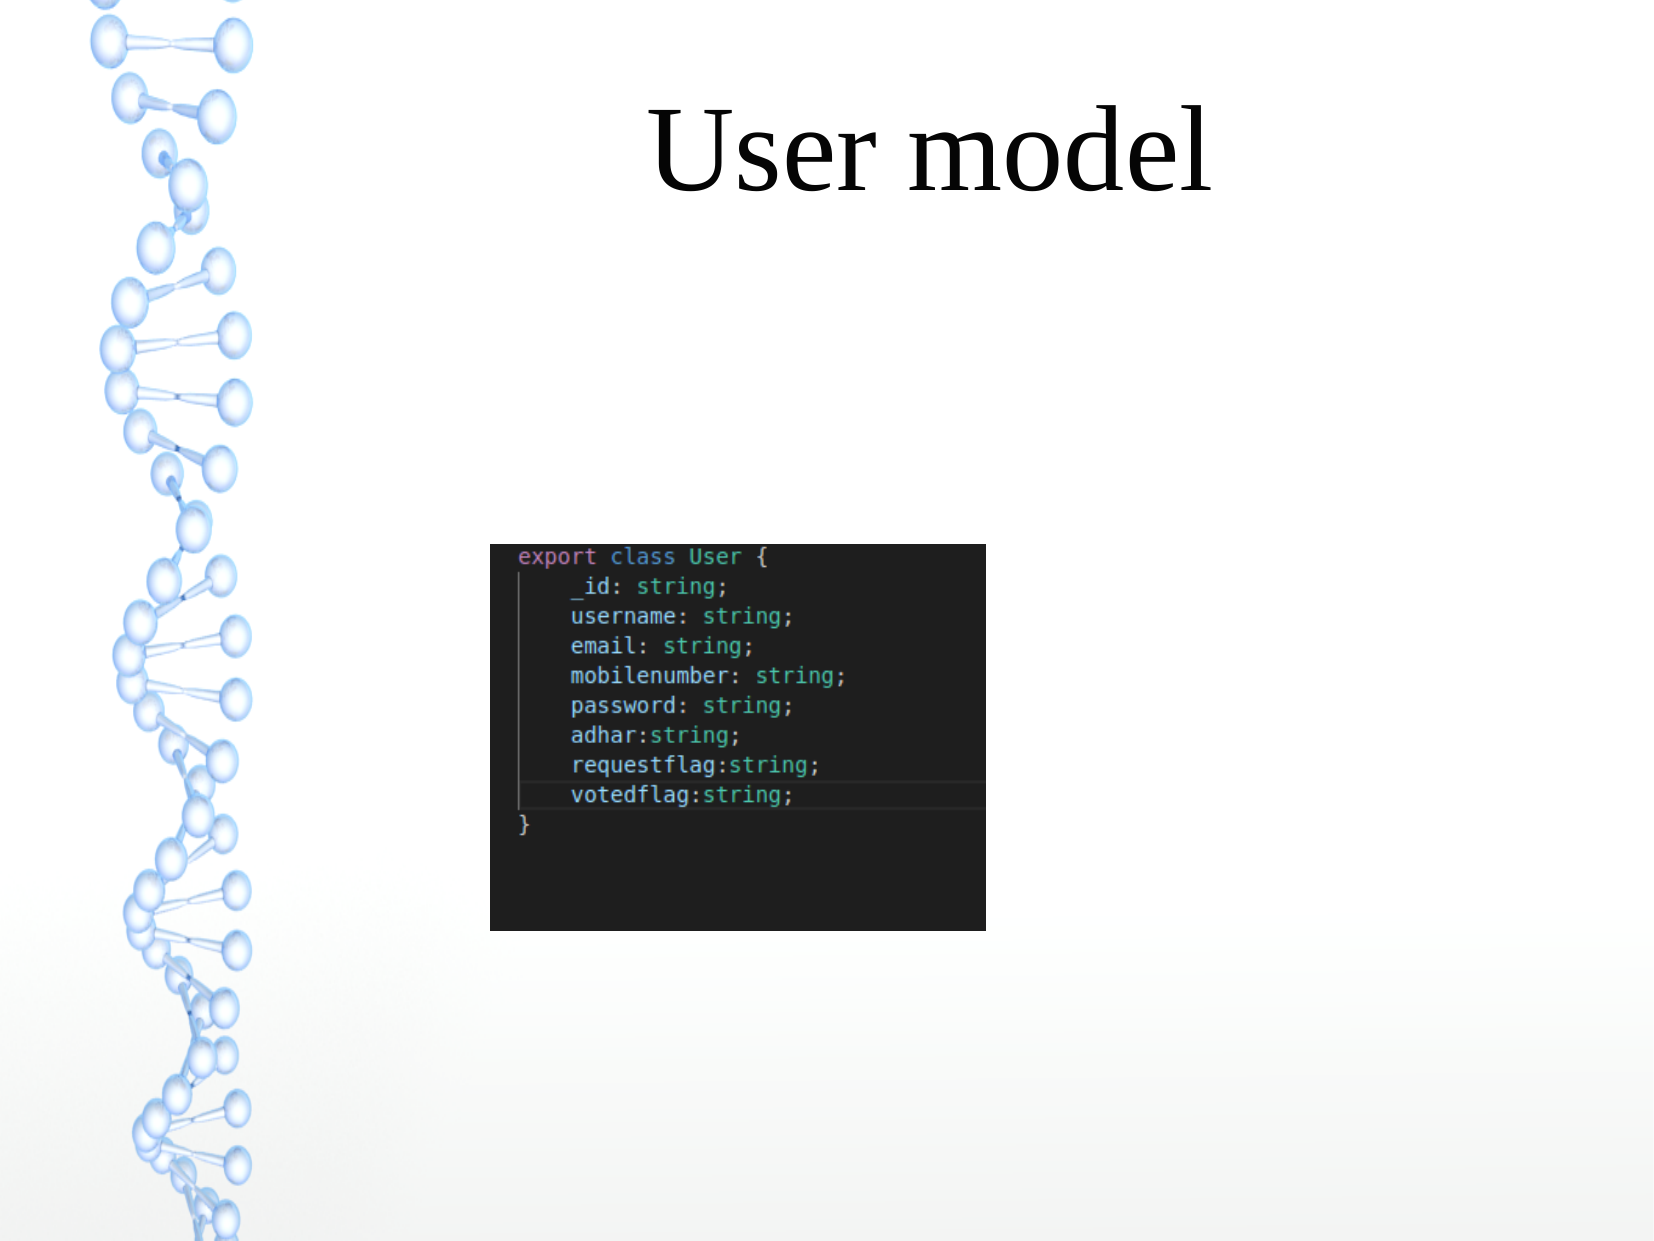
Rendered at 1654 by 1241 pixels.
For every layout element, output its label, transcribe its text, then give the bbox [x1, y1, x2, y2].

picture [0, 0, 1654, 1241]
title User model [265, 47, 1595, 252]
